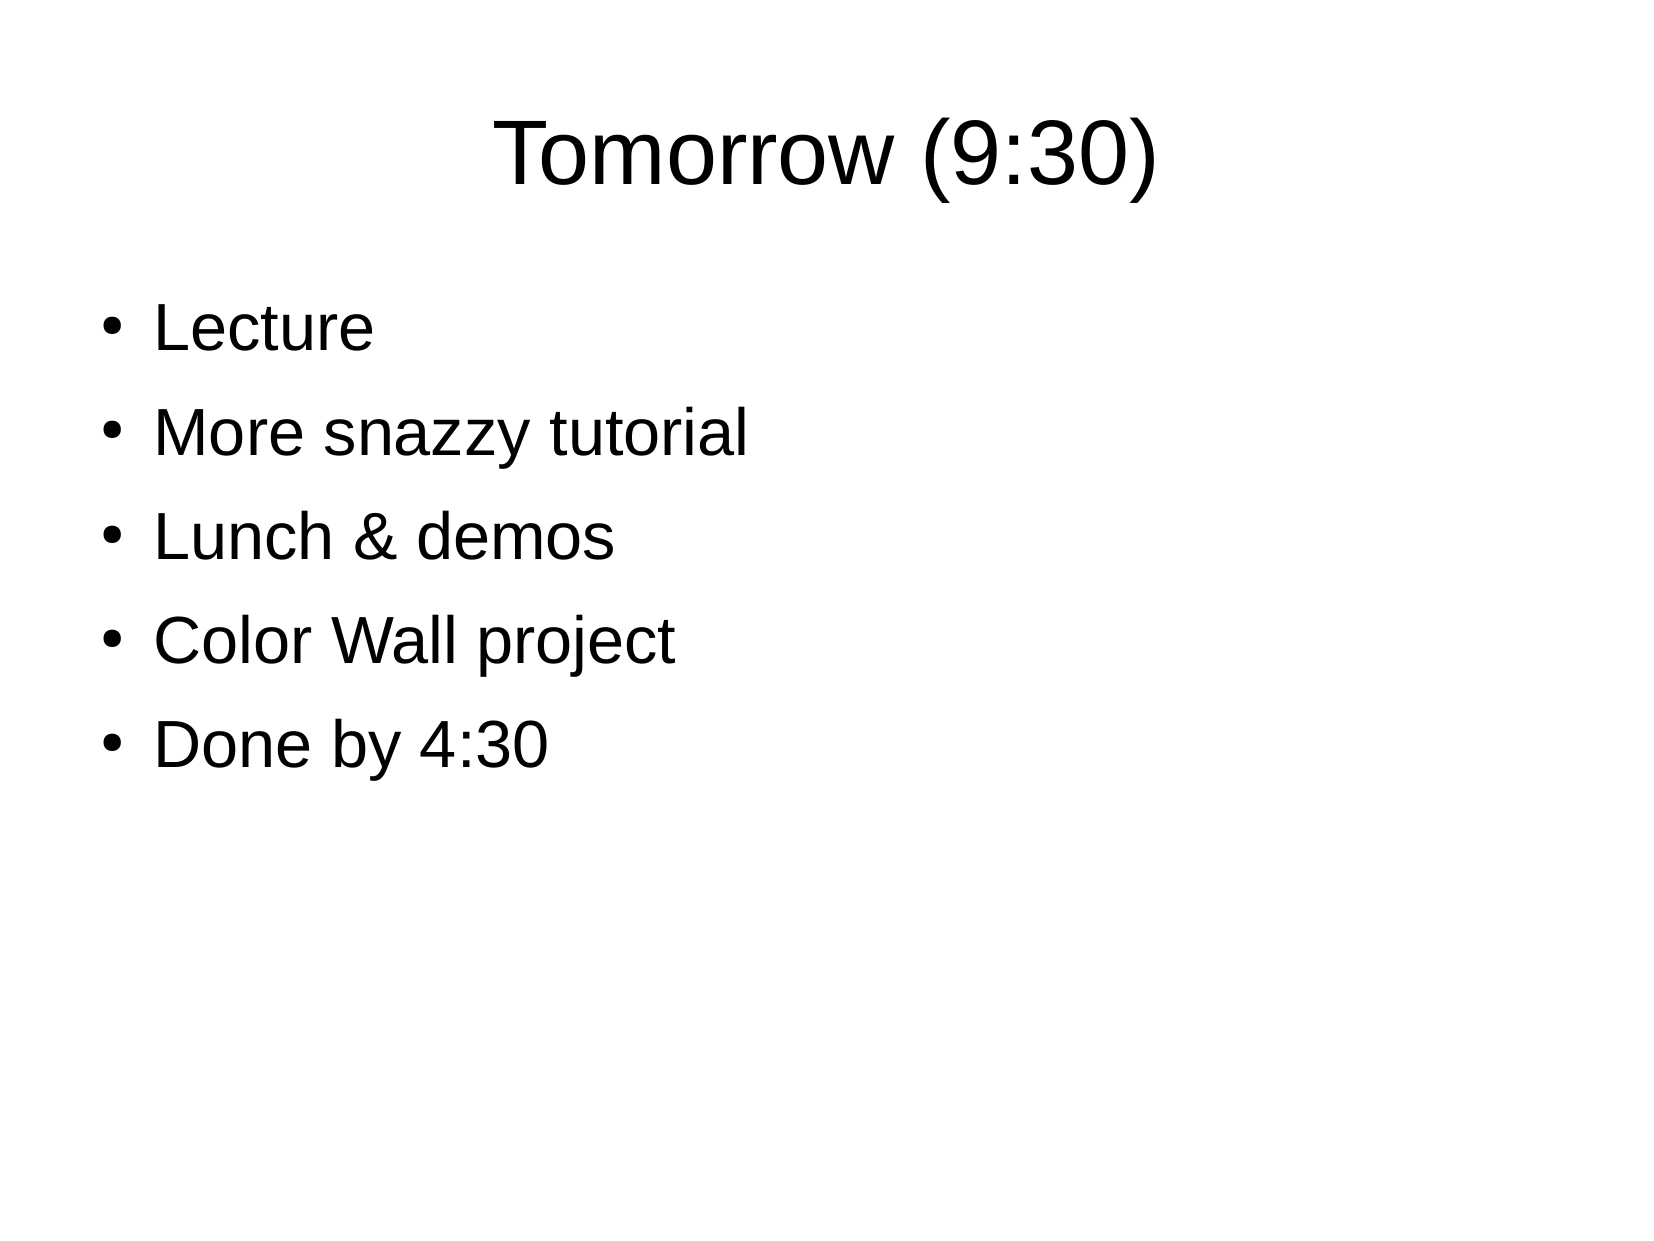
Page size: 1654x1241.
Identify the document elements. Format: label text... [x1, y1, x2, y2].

title Tomorrow (9:30) [82, 49, 1571, 257]
list Lecture More snazzy tutorial Lunch & demos Color Wall project Done by 4:30 [82, 290, 1538, 1010]
